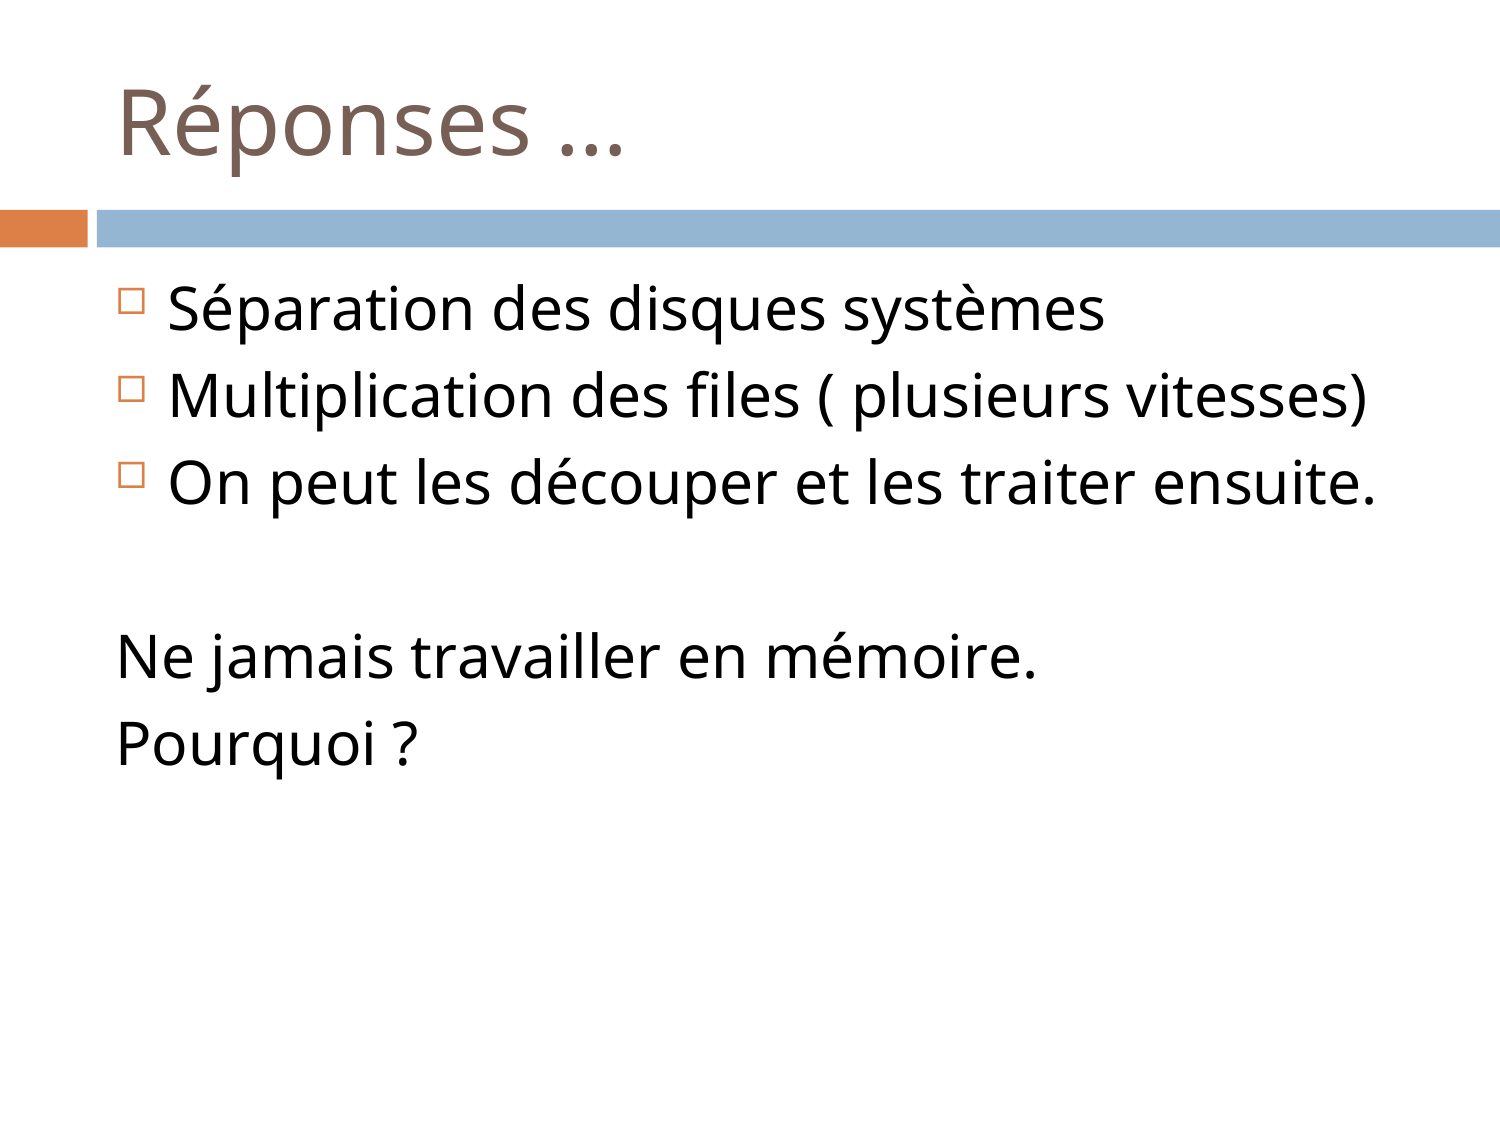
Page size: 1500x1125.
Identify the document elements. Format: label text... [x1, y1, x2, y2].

list Séparation des disques systèmes Multiplication des files ( plusieurs vitesses) On peut les découper et les traiter ensuite. Ne jamais travailler en mémoire. Pourquoi ? [100, 262, 1438, 1000]
title Réponses … [100, 37, 1438, 201]
